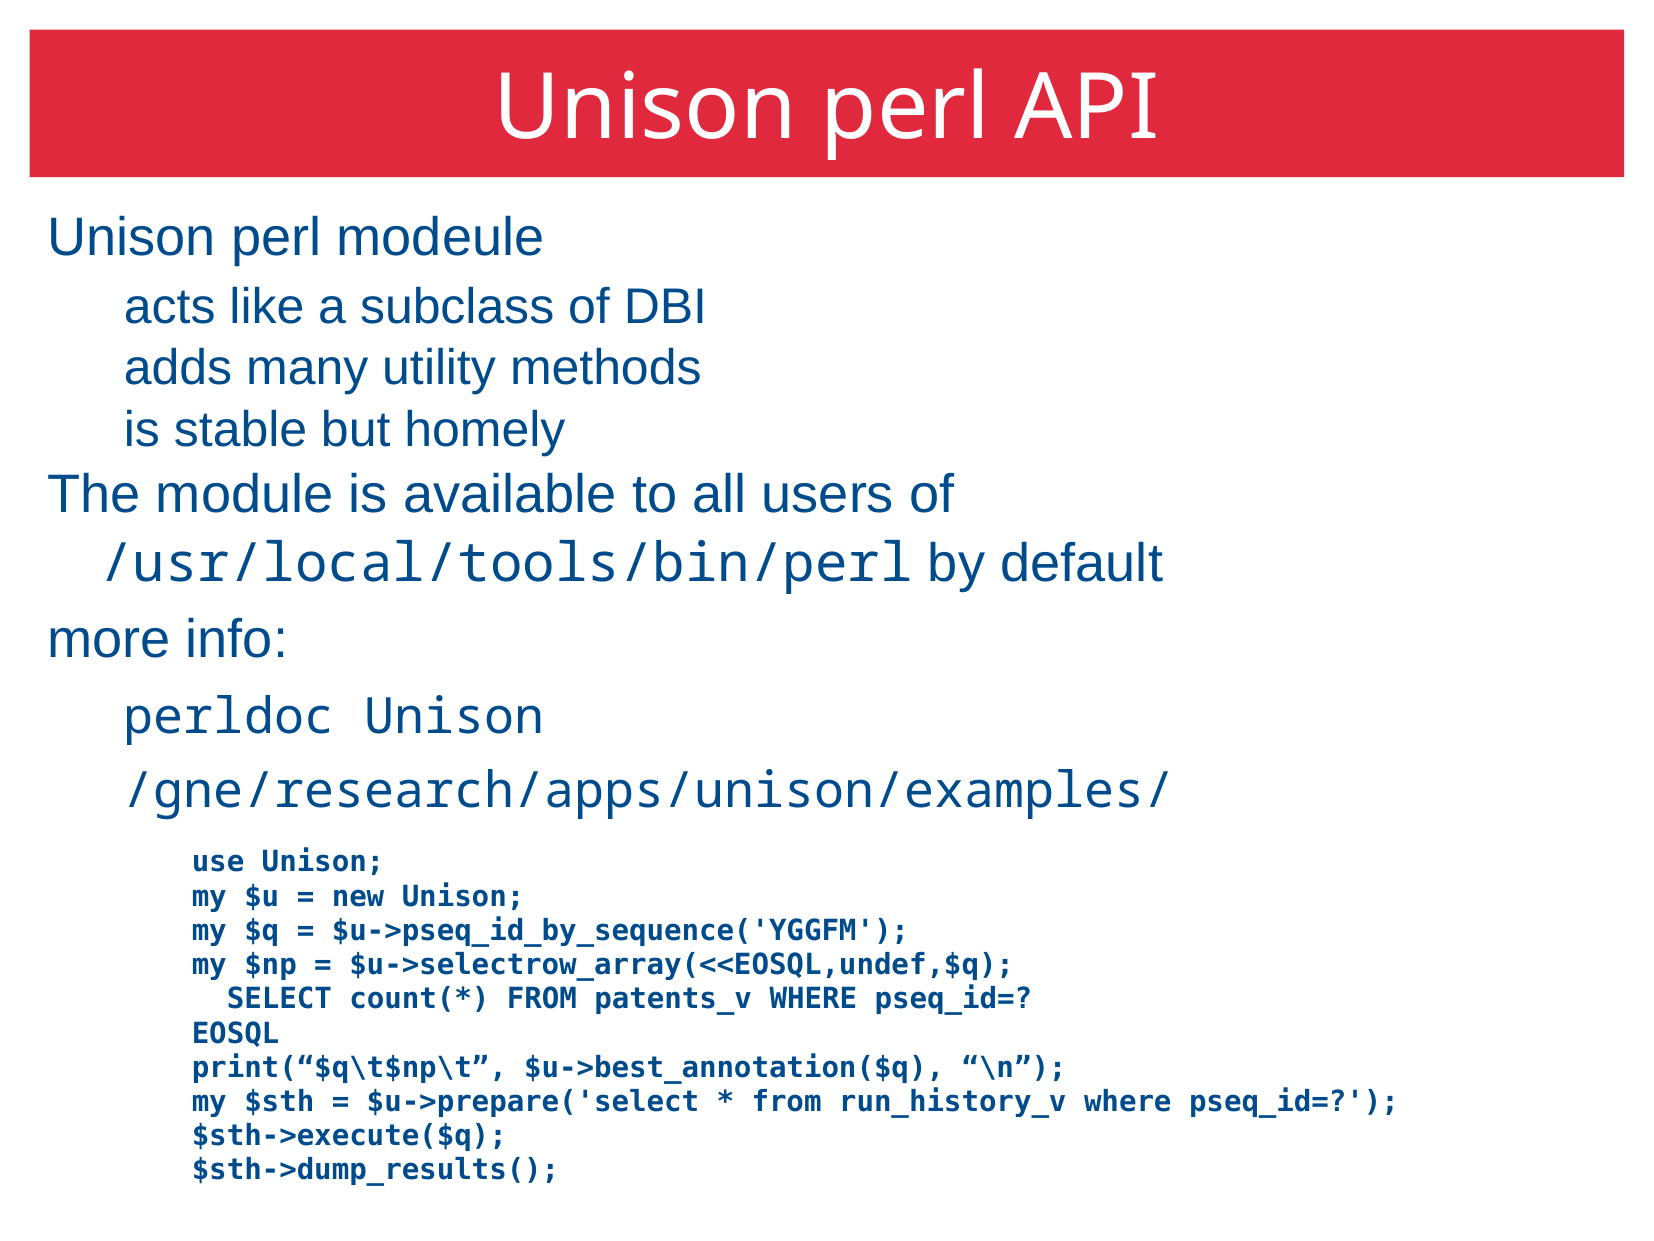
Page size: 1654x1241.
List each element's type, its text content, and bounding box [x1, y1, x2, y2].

title Unison perl API [29, 29, 1625, 178]
text_box use Unison; my $u = new Unison; my $q = $u->pseq_id_by_sequence('YGGFM'); my $np = $u->selectrow_array(<<EOSQL,undef,$q); SELECT count(*) FROM patents_v WHERE pseq_id=? EOSQL print(“$q\t$np\t”, $u->best_annotation($q), “\n”); my $sth = $u->prepare('select * from run_history_v where pseq_id=?'); $sth->execute($q); $sth->dump_results(); [177, 837, 1477, 1211]
list Unison perl modeule acts like a subclass of DBI adds many utility methods is stable but homely The module is available to all users of /usr/local/tools/bin/perl by default more info: perldoc Unison /gne/research/apps/unison/examples/ [29, 206, 1625, 792]
